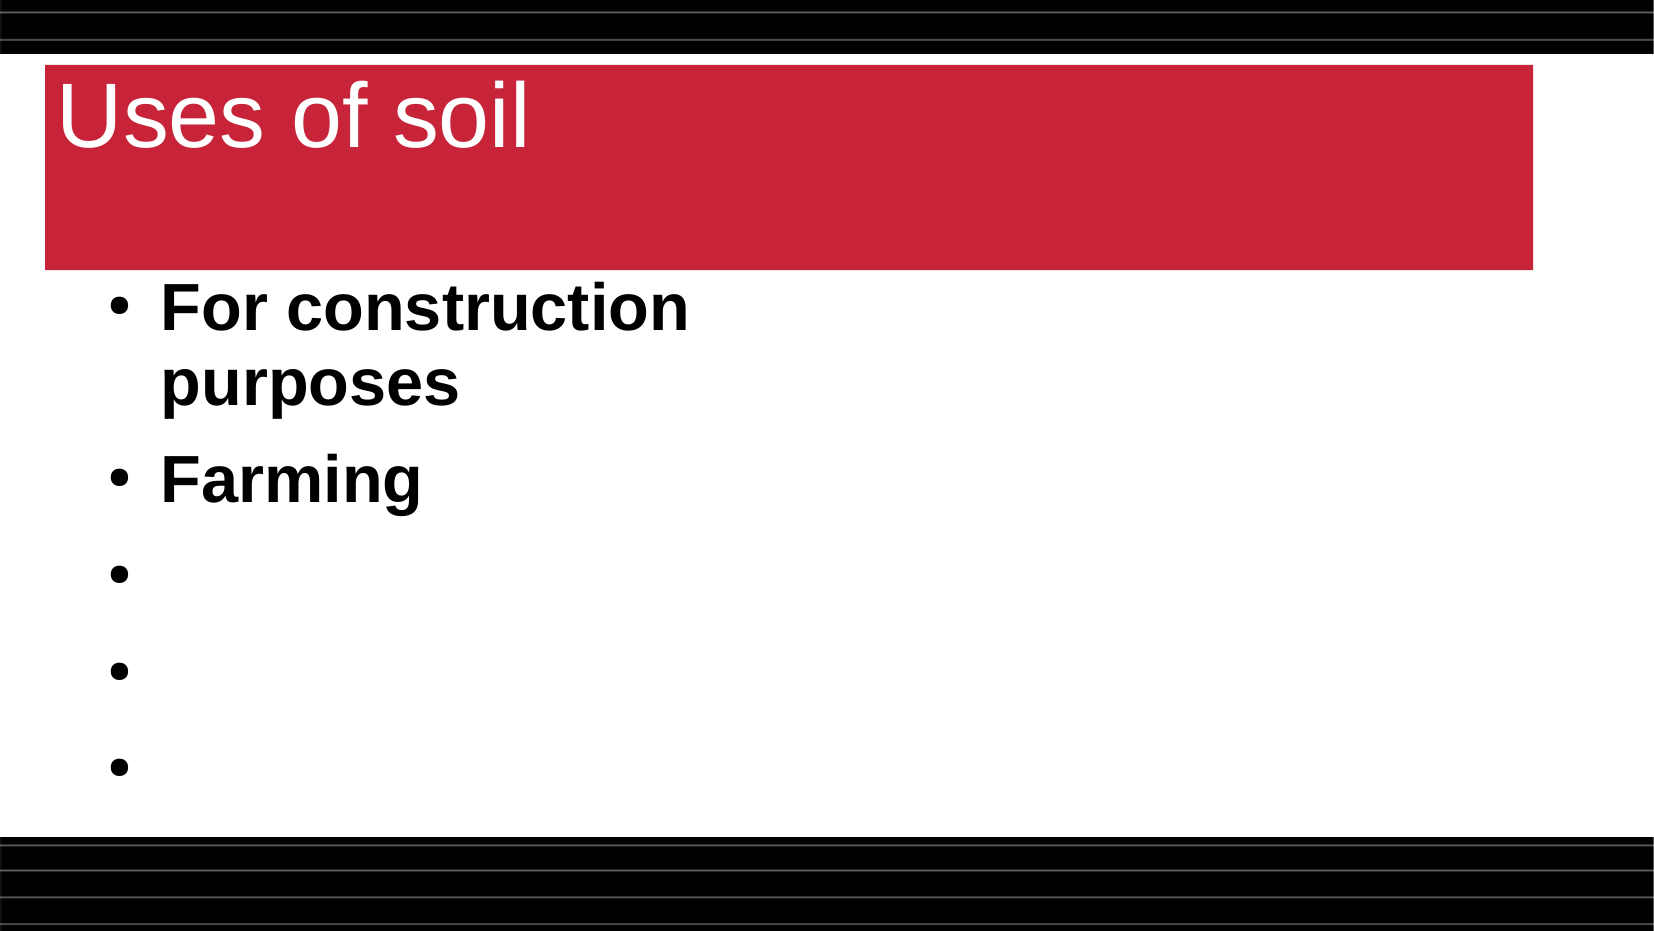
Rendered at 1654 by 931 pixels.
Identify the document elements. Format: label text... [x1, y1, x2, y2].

picture [0, 837, 1654, 931]
picture [0, 0, 1654, 54]
list For construction purposes Farming [90, 270, 953, 841]
title Uses of soil [45, 64, 1534, 271]
